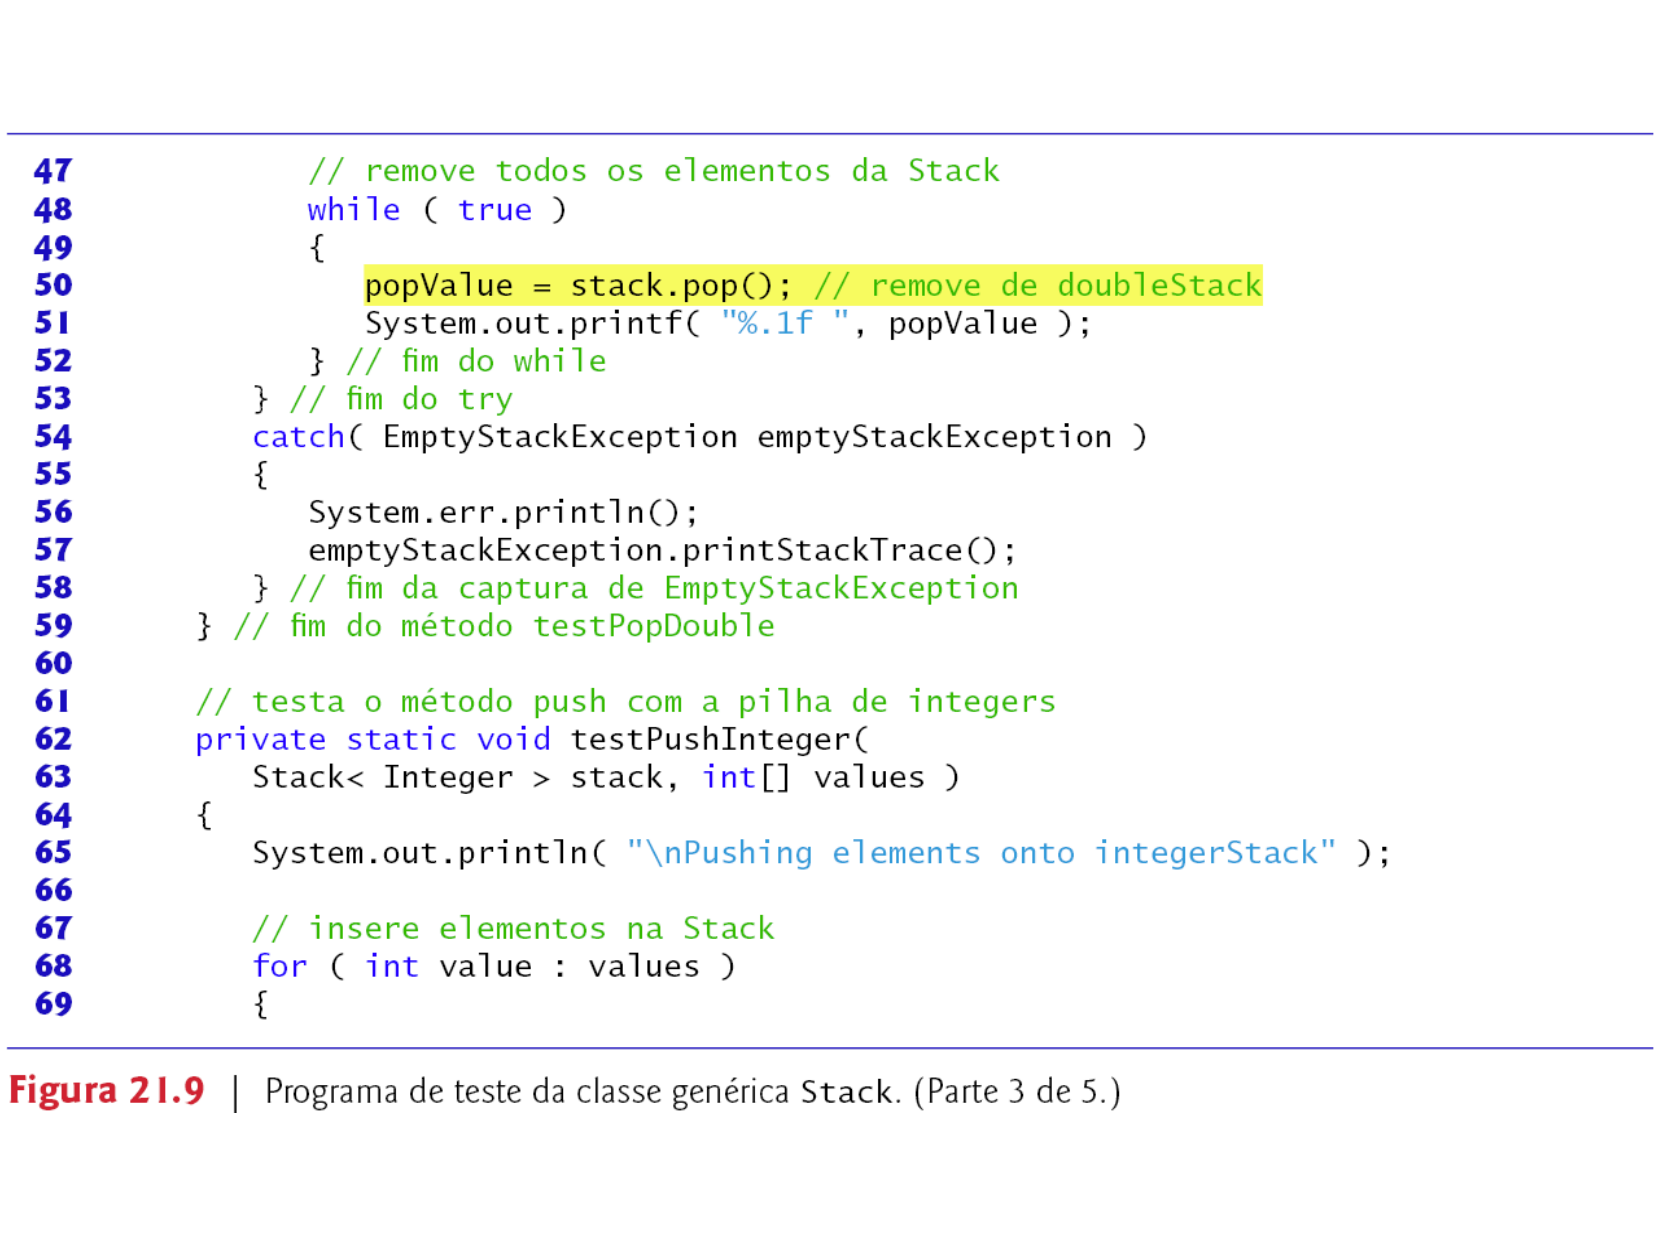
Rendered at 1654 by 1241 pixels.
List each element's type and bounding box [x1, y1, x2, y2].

picture [6, 132, 1654, 1113]
